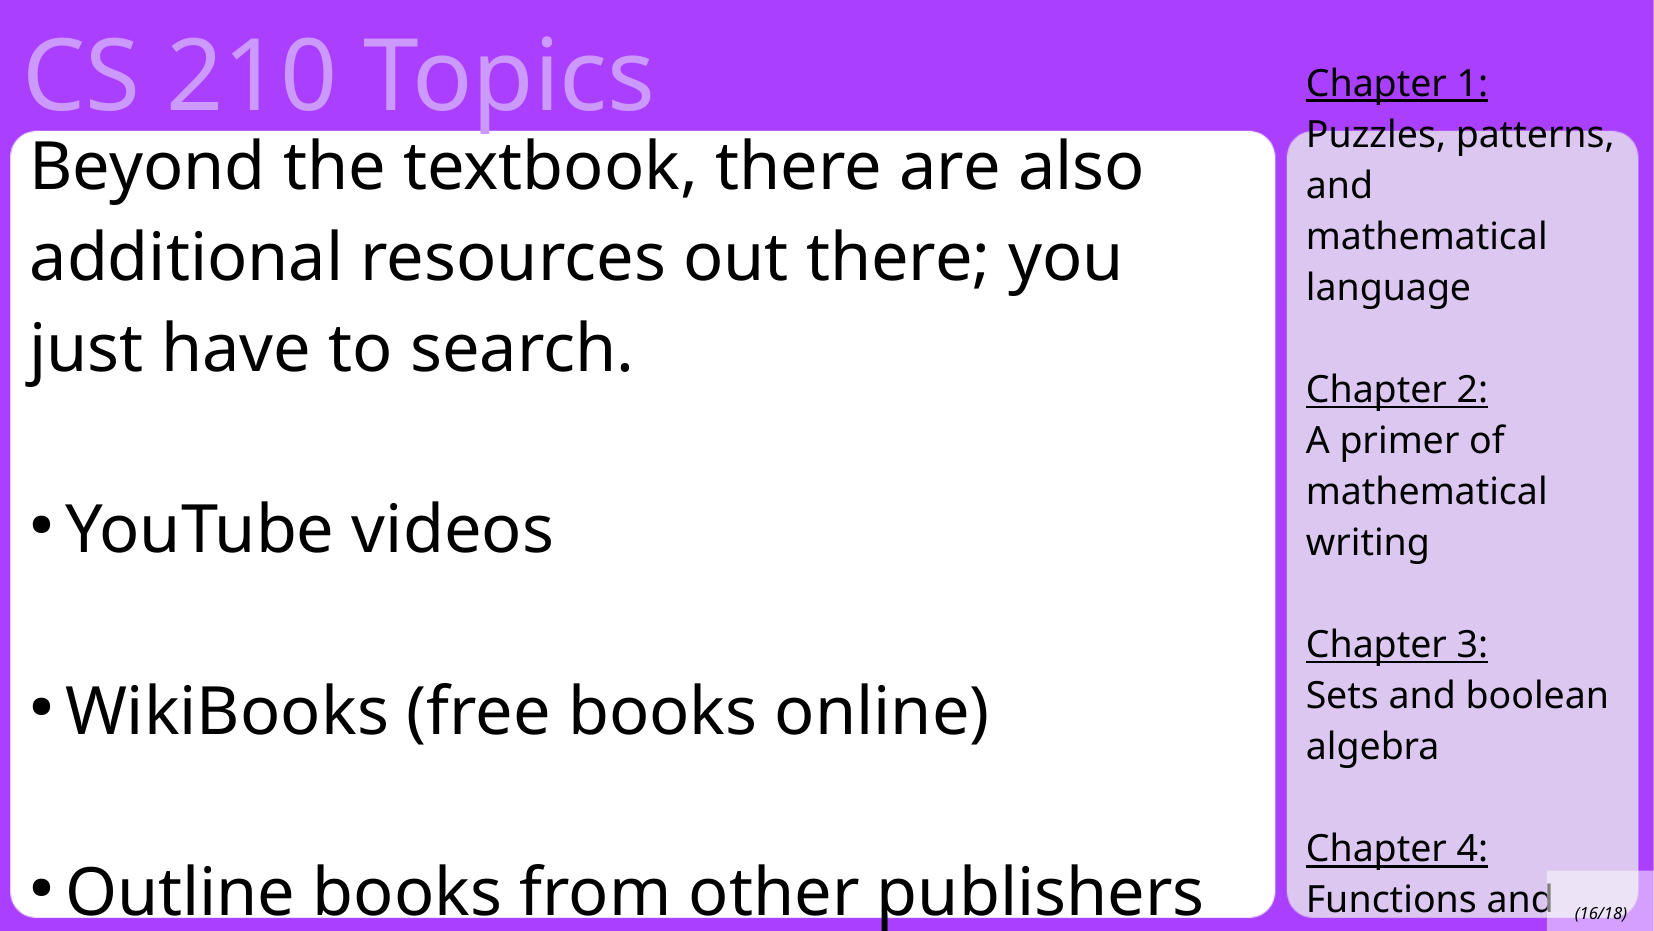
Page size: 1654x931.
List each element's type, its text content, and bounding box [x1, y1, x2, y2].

text_box (<number>/18) [1546, 877, 1654, 931]
picture [1402, 130, 1412, 135]
picture [1334, 130, 1345, 145]
picture [1535, 894, 1546, 910]
picture [1461, 130, 1473, 145]
text_box Chapter 1: Puzzles, patterns, and mathematical language Chapter 2: A primer of mathematical writing Chapter 3: Sets and boolean algebra Chapter 4: Functions and relations [1290, 150, 1631, 881]
picture [1483, 137, 1493, 145]
picture [1312, 130, 1322, 134]
picture [0, 0, 1654, 931]
title CS 210 Topics [22, 13, 1511, 130]
text_box Beyond the textbook, there are also additional resources out there; you just have to search. YouTube videos WikiBooks (free books online) Outline books from other publishers [29, 135, 1254, 918]
